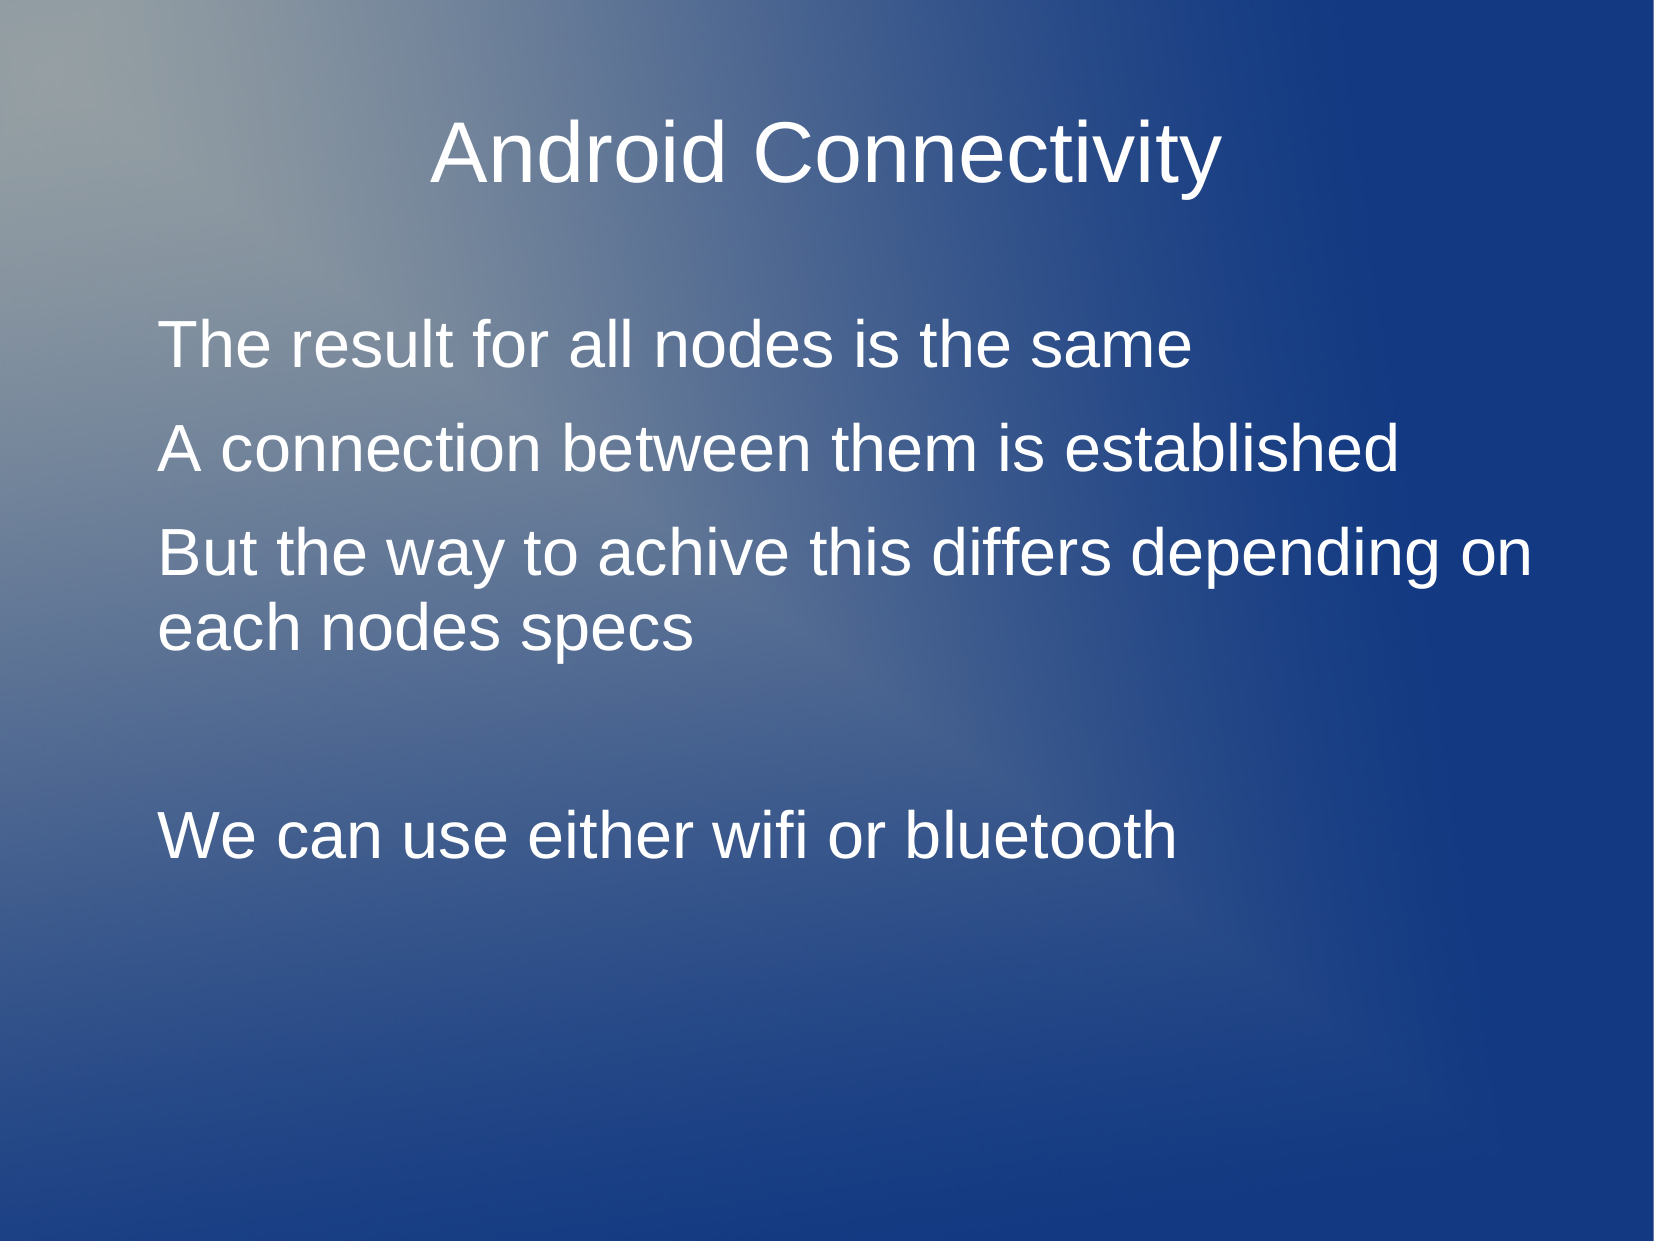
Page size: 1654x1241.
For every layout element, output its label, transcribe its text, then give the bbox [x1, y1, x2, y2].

picture [0, 0, 1654, 1241]
title Android Connectivity [82, 49, 1571, 257]
list The result for all nodes is the same A connection between them is established But the way to achive this differs depending on each nodes specs We can use either wifi or bluetooth [86, 306, 1576, 1126]
